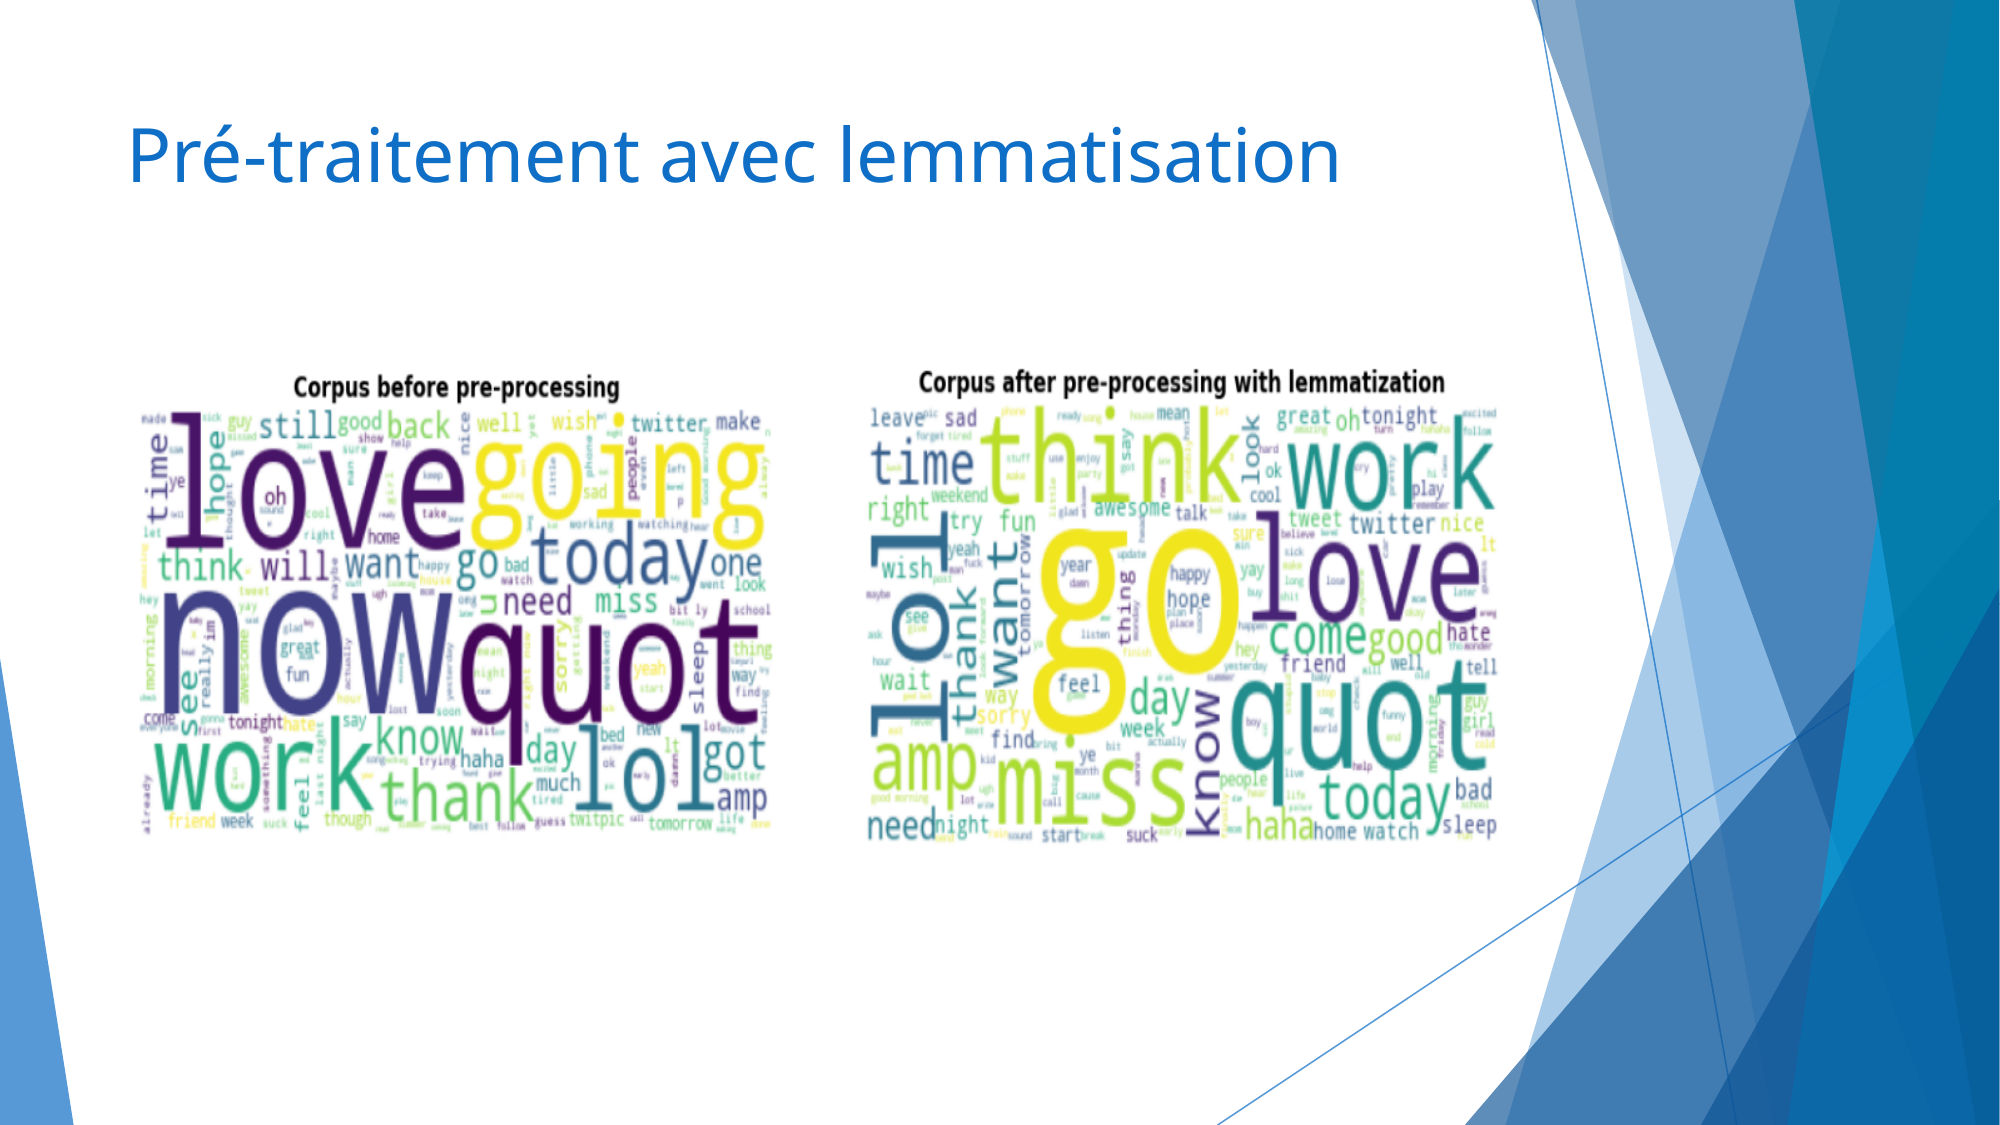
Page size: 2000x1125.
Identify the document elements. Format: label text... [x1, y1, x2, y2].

picture [837, 338, 1519, 860]
title Pré-traitement avec lemmatisation [111, 99, 1521, 317]
picture [122, 361, 787, 857]
